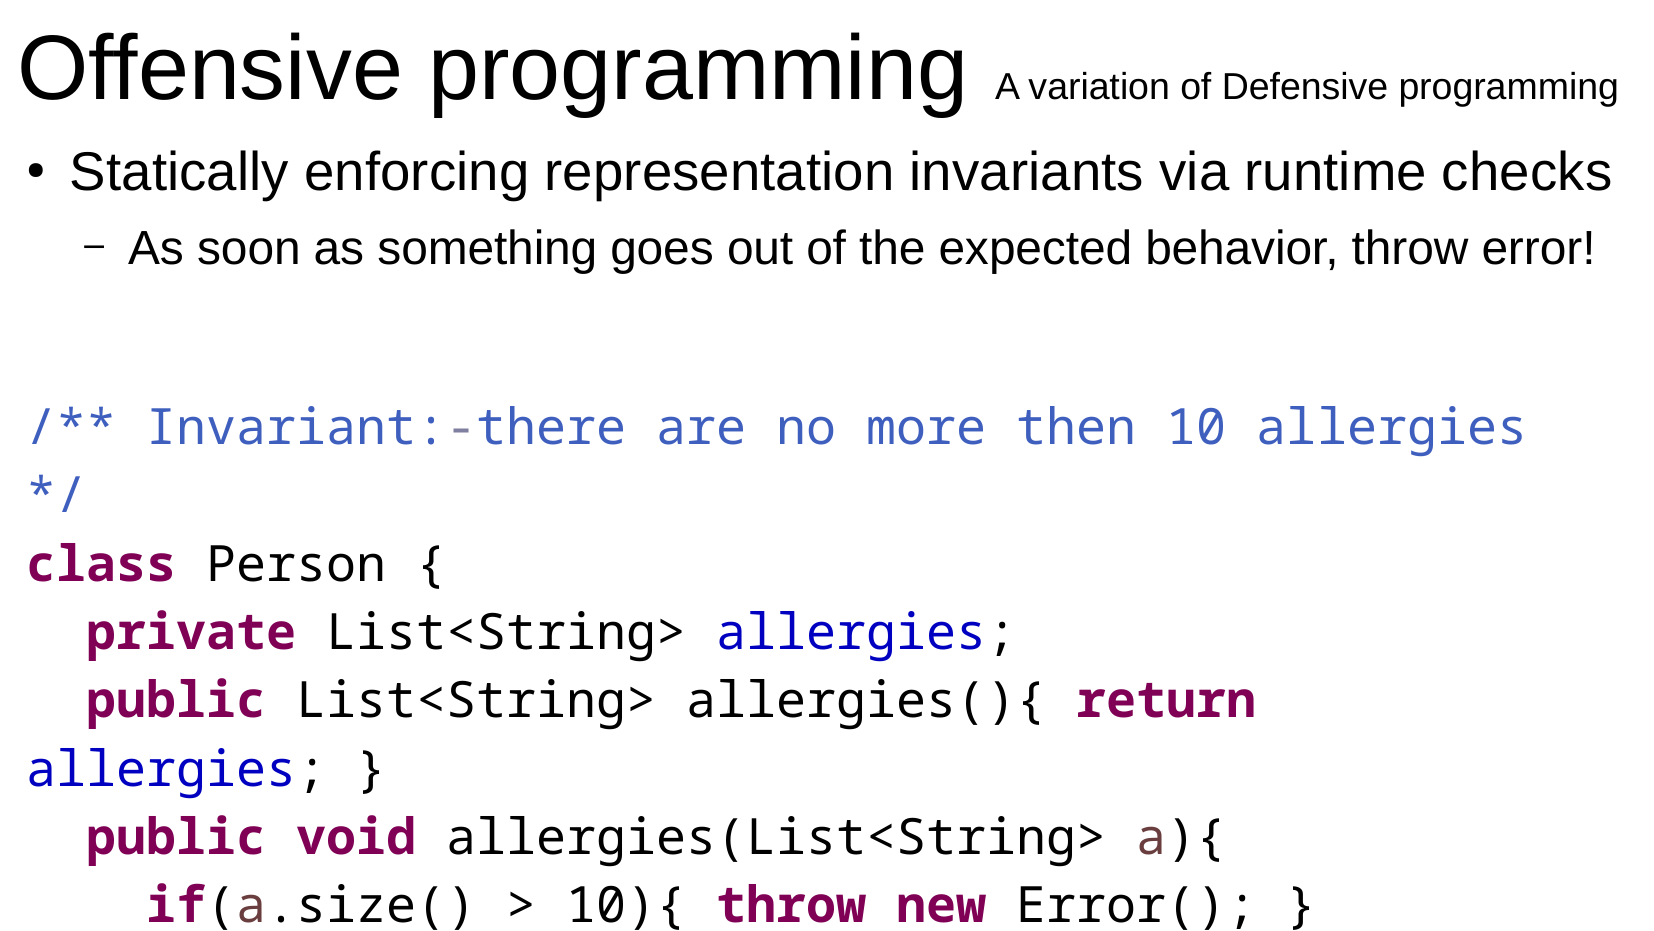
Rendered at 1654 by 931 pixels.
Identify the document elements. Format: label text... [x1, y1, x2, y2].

title Offensive programming A variation of Defensive programming [0, 0, 1654, 201]
list Statically enforcing representation invariants via runtime checks As soon as something goes out of the expected behavior, throw error! [11, 140, 1625, 384]
text_box /** Invariant:-there are no more then 10 allergies */ class Person { private List<String> allergies; public List<String> allergies(){ return allergies; } public void allergies(List<String> a){ if(a.size() > 10){ throw new Error(); } allergies = List.copyOf(a); } Person(List<String> a){ allergies(a); } } [11, 383, 1595, 899]
